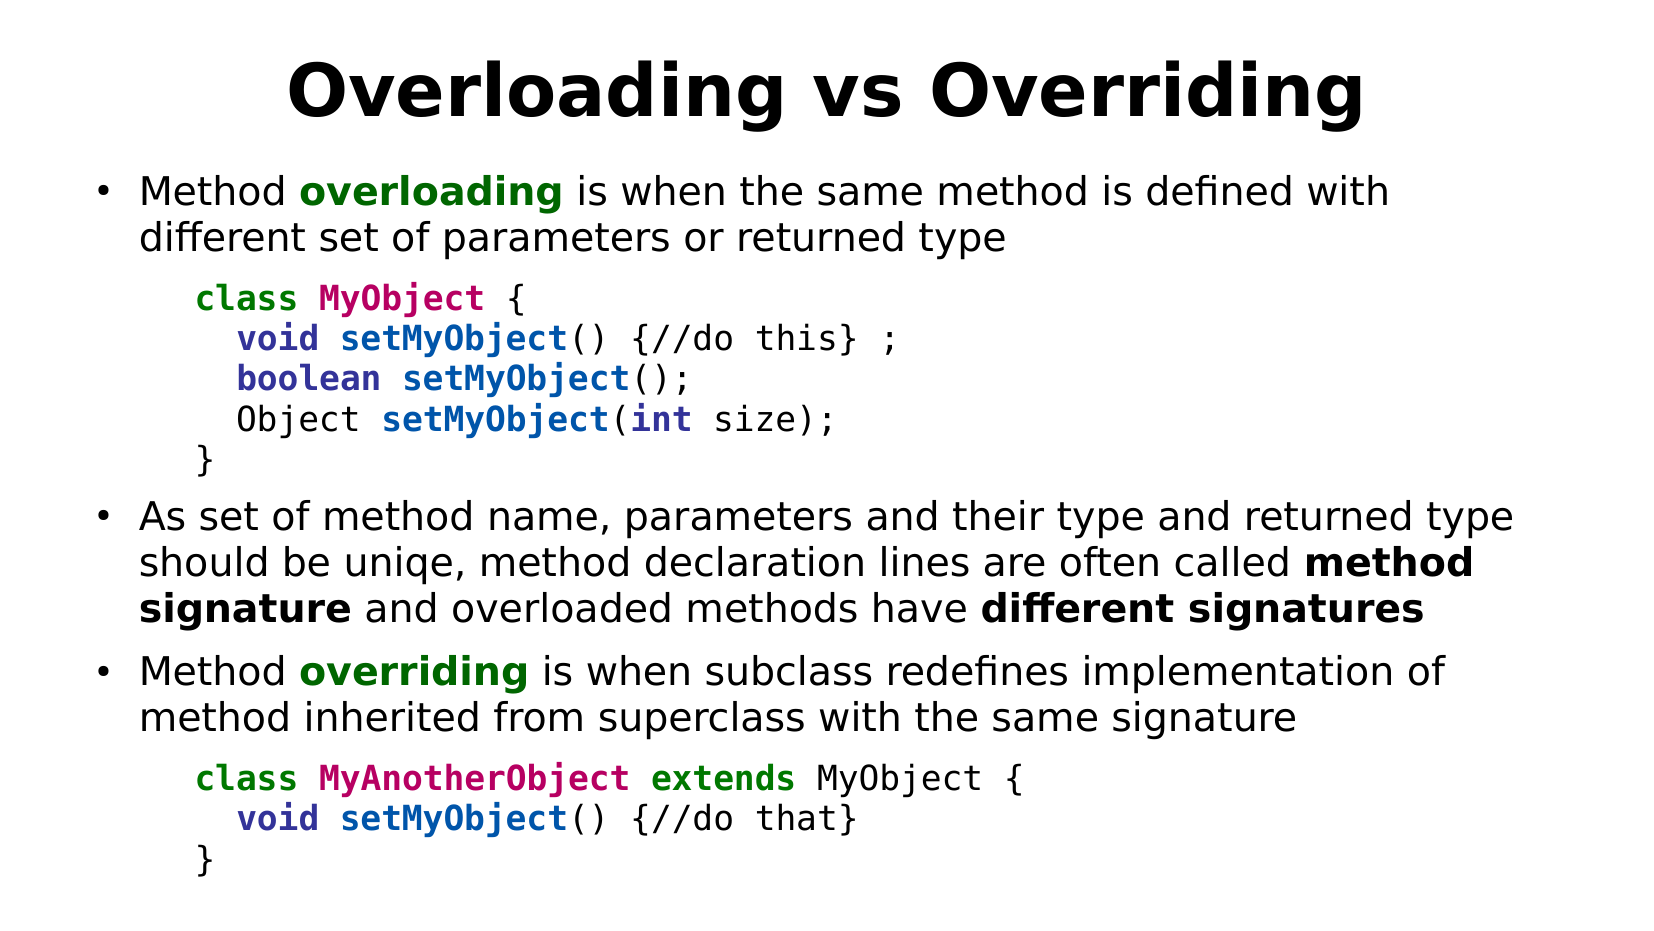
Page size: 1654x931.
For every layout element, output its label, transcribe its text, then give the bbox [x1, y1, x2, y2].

title Overloading vs Overriding [82, 37, 1571, 147]
list Method overloading is when the same method is defined with different set of parameters or returned type class MyObject { void setMyObject() {//do this} ; boolean setMyObject(); Object setMyObject(int size); } As set of method name, parameters and their type and returned type should be uniqe, method declaration lines are often called method signature and overloaded methods have different signatures Method overriding is when subclass redefines implementation of method inherited from superclass with the same signature class MyAnotherObject extends MyObject { void setMyObject() {//do that} } [82, 168, 1538, 889]
